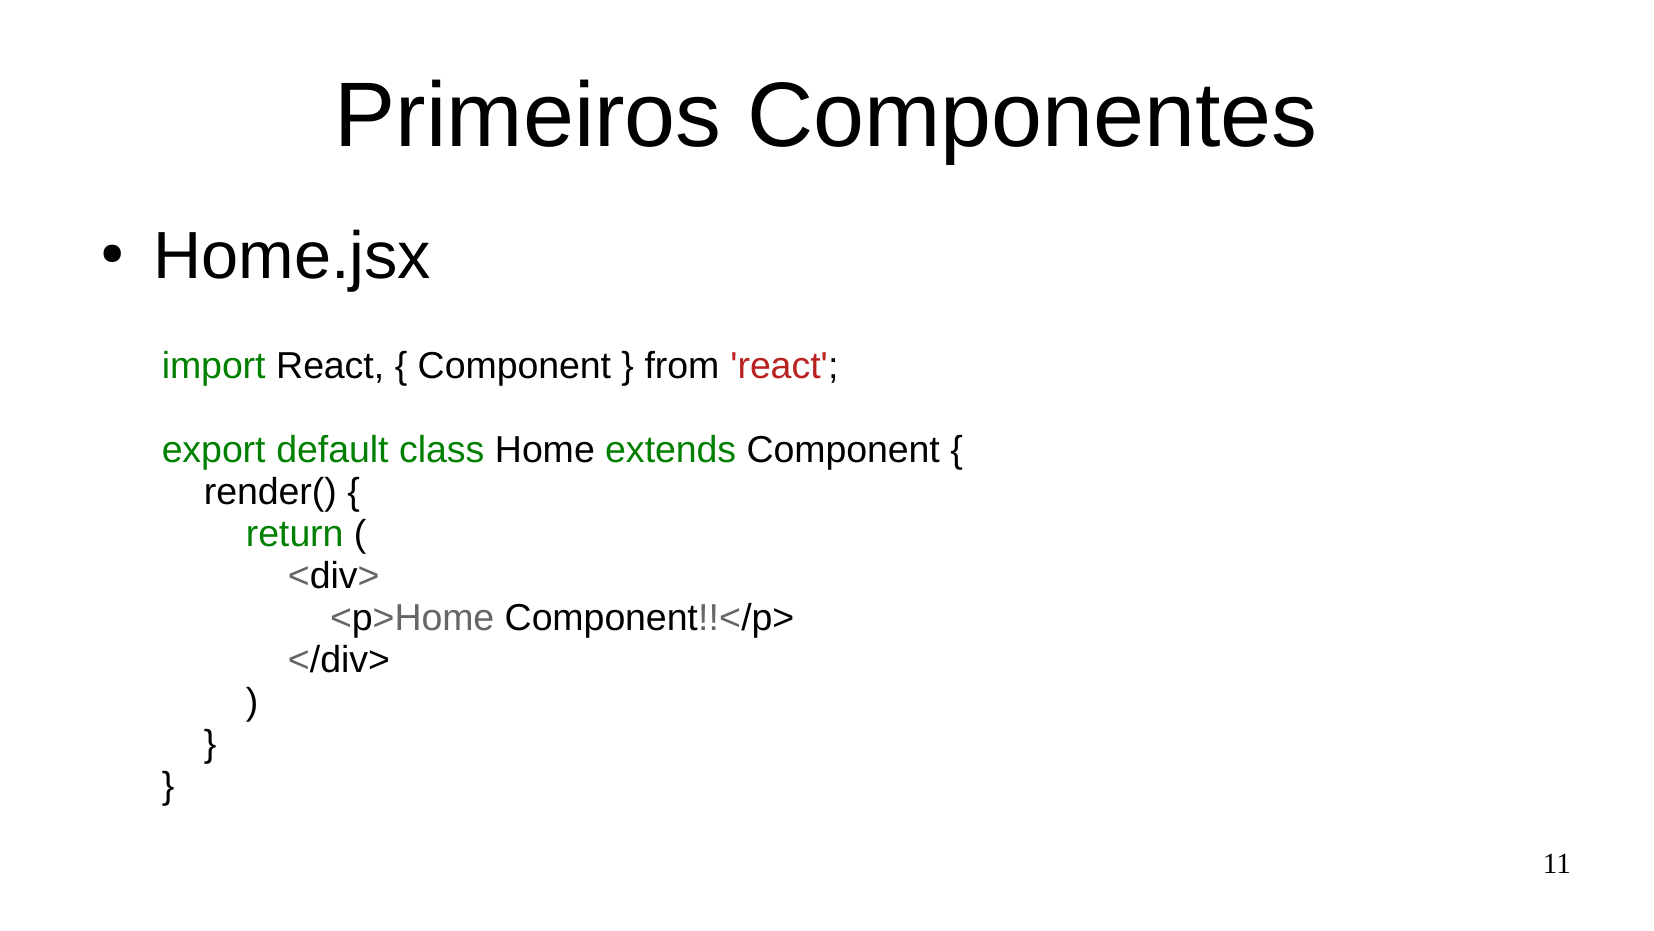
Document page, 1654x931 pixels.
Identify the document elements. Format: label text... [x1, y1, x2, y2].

text_box import React, { Component } from 'react'; export default class Home extends Component { render() { return ( <div> <p>Home Component!!</p> </div> ) } } [147, 337, 1434, 815]
list Home.jsx [82, 217, 1571, 758]
title Primeiros Componentes [82, 37, 1571, 193]
